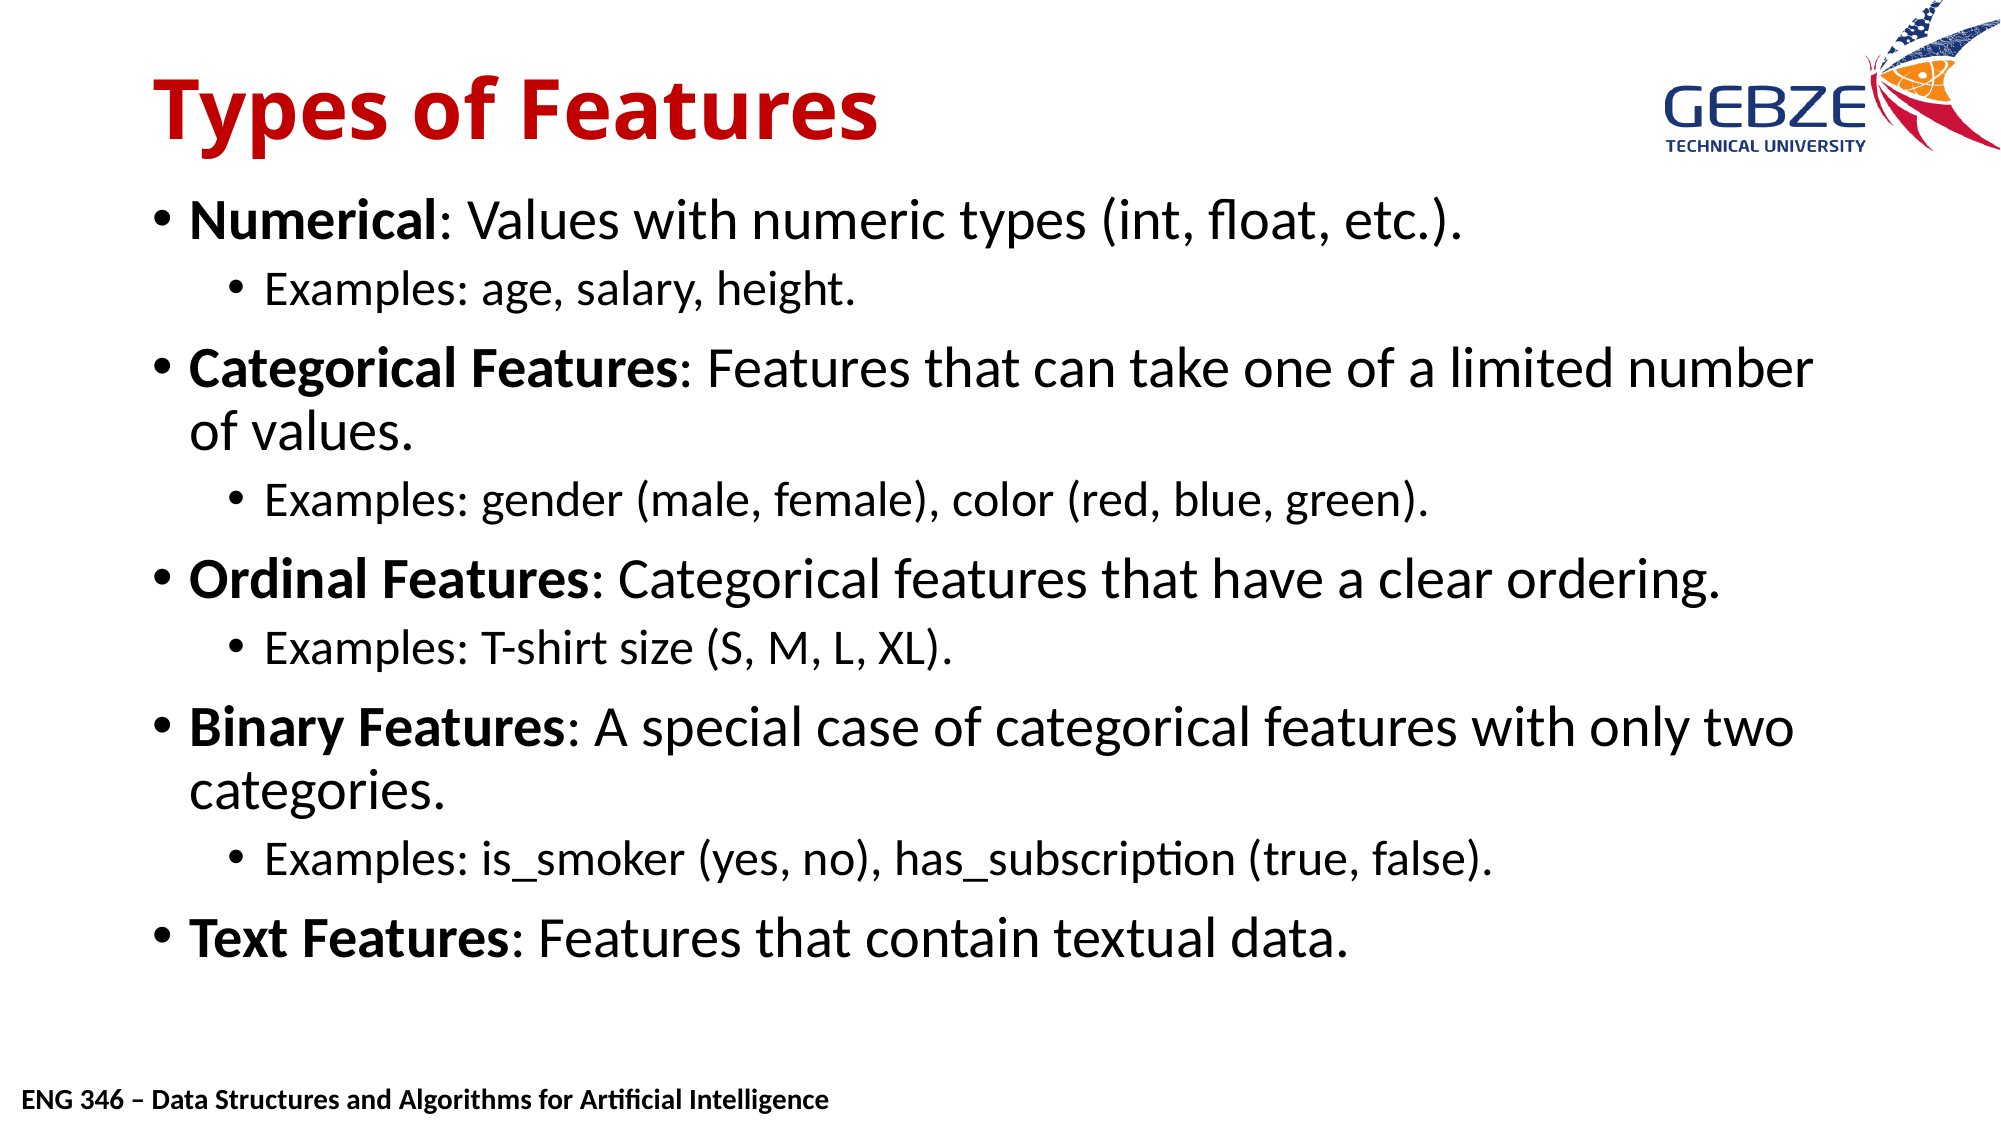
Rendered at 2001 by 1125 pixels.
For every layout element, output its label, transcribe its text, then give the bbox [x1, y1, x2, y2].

title Types of Features [137, 59, 1863, 166]
picture [1665, 0, 2001, 152]
list Numerical: Values with numeric types (int, float, etc.). Examples: age, salary, height. Categorical Features: Features that can take one of a limited number of values. Examples: gender (male, female), color (red, blue, green). Ordinal Features: Categorical features that have a clear ordering. Examples: T-shirt size (S, M, L, XL). Binary Features: A special case of categorical features with only two categories. Examples: is_smoker (yes, no), has_subscription (true, false). Text Features: Features that contain textual data. [137, 181, 1863, 1013]
